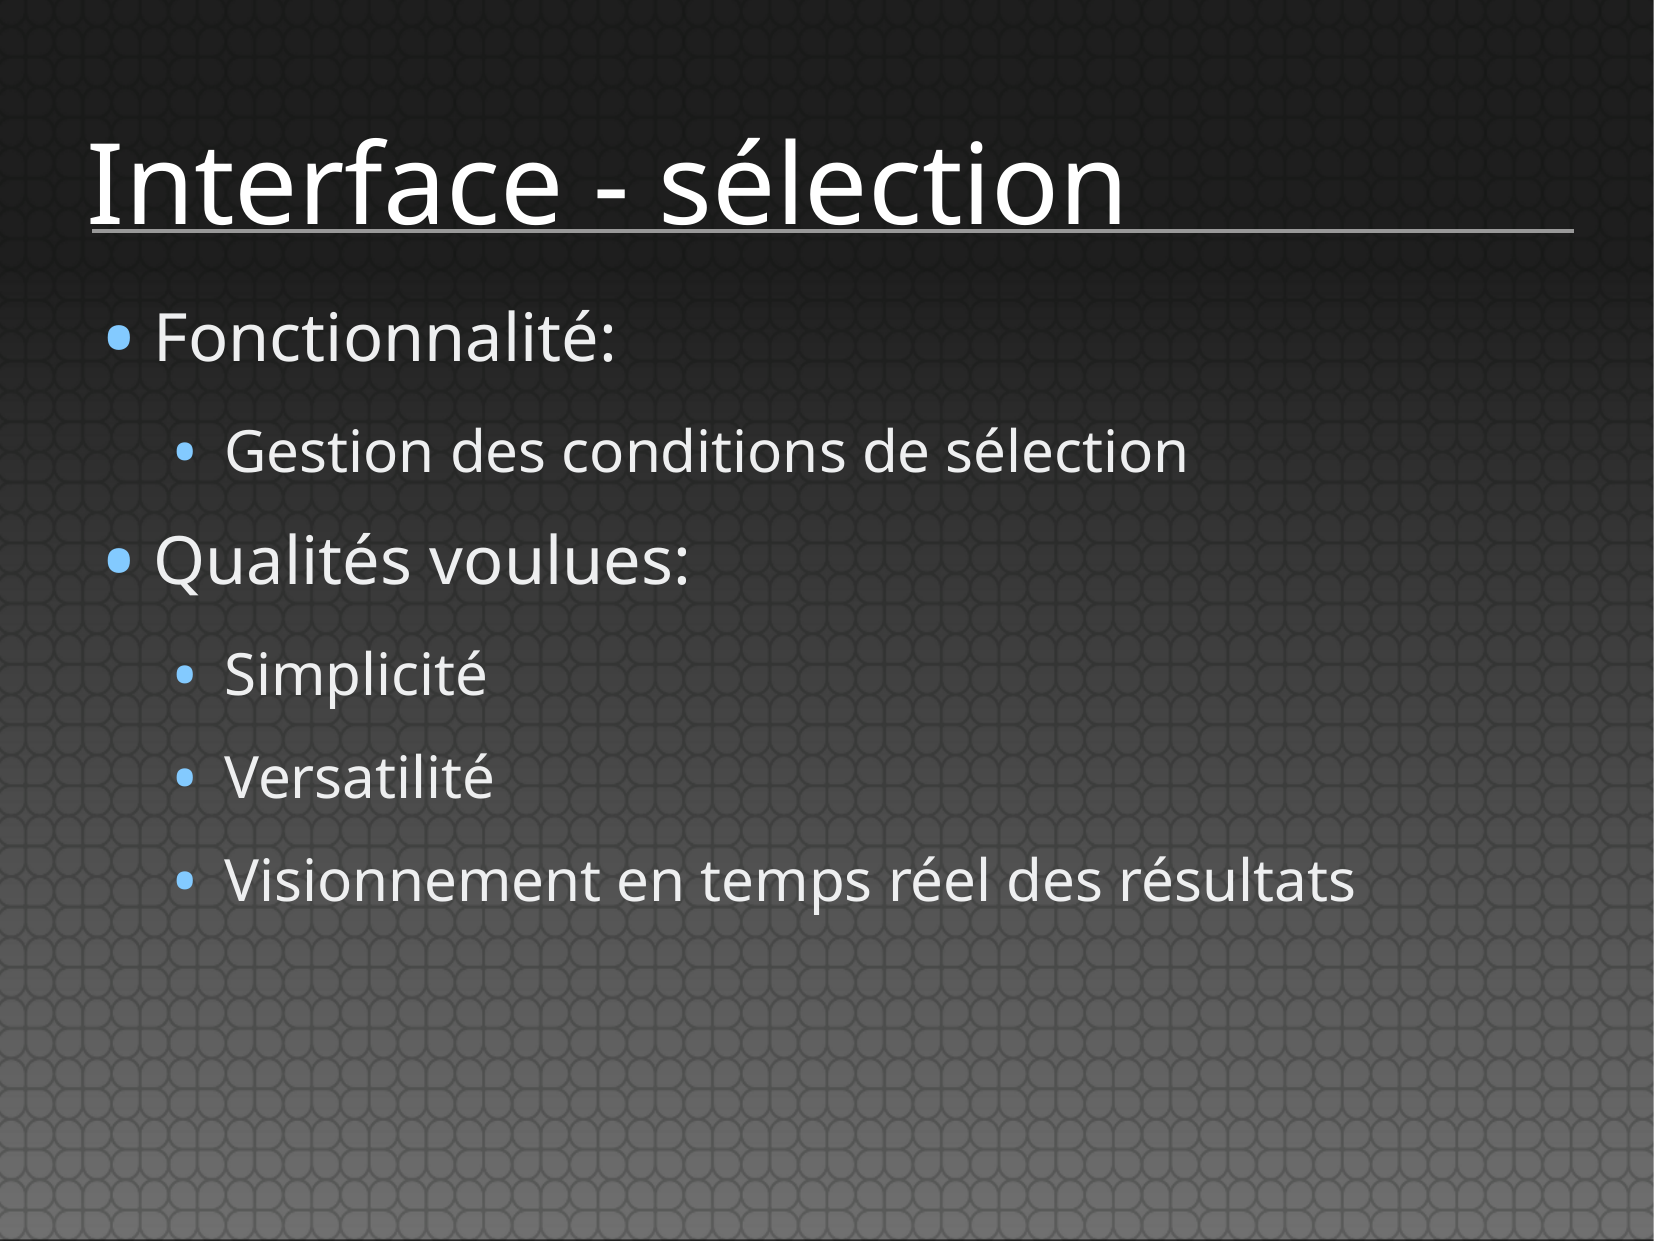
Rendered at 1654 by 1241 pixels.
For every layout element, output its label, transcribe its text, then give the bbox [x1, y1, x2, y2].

title Interface - sélection [86, 112, 1576, 249]
list Fonctionnalité: Gestion des conditions de sélection Qualités voulues: Simplicité Versatilité Visionnement en temps réel des résultats [82, 290, 1571, 1109]
picture [0, 0, 1654, 1241]
